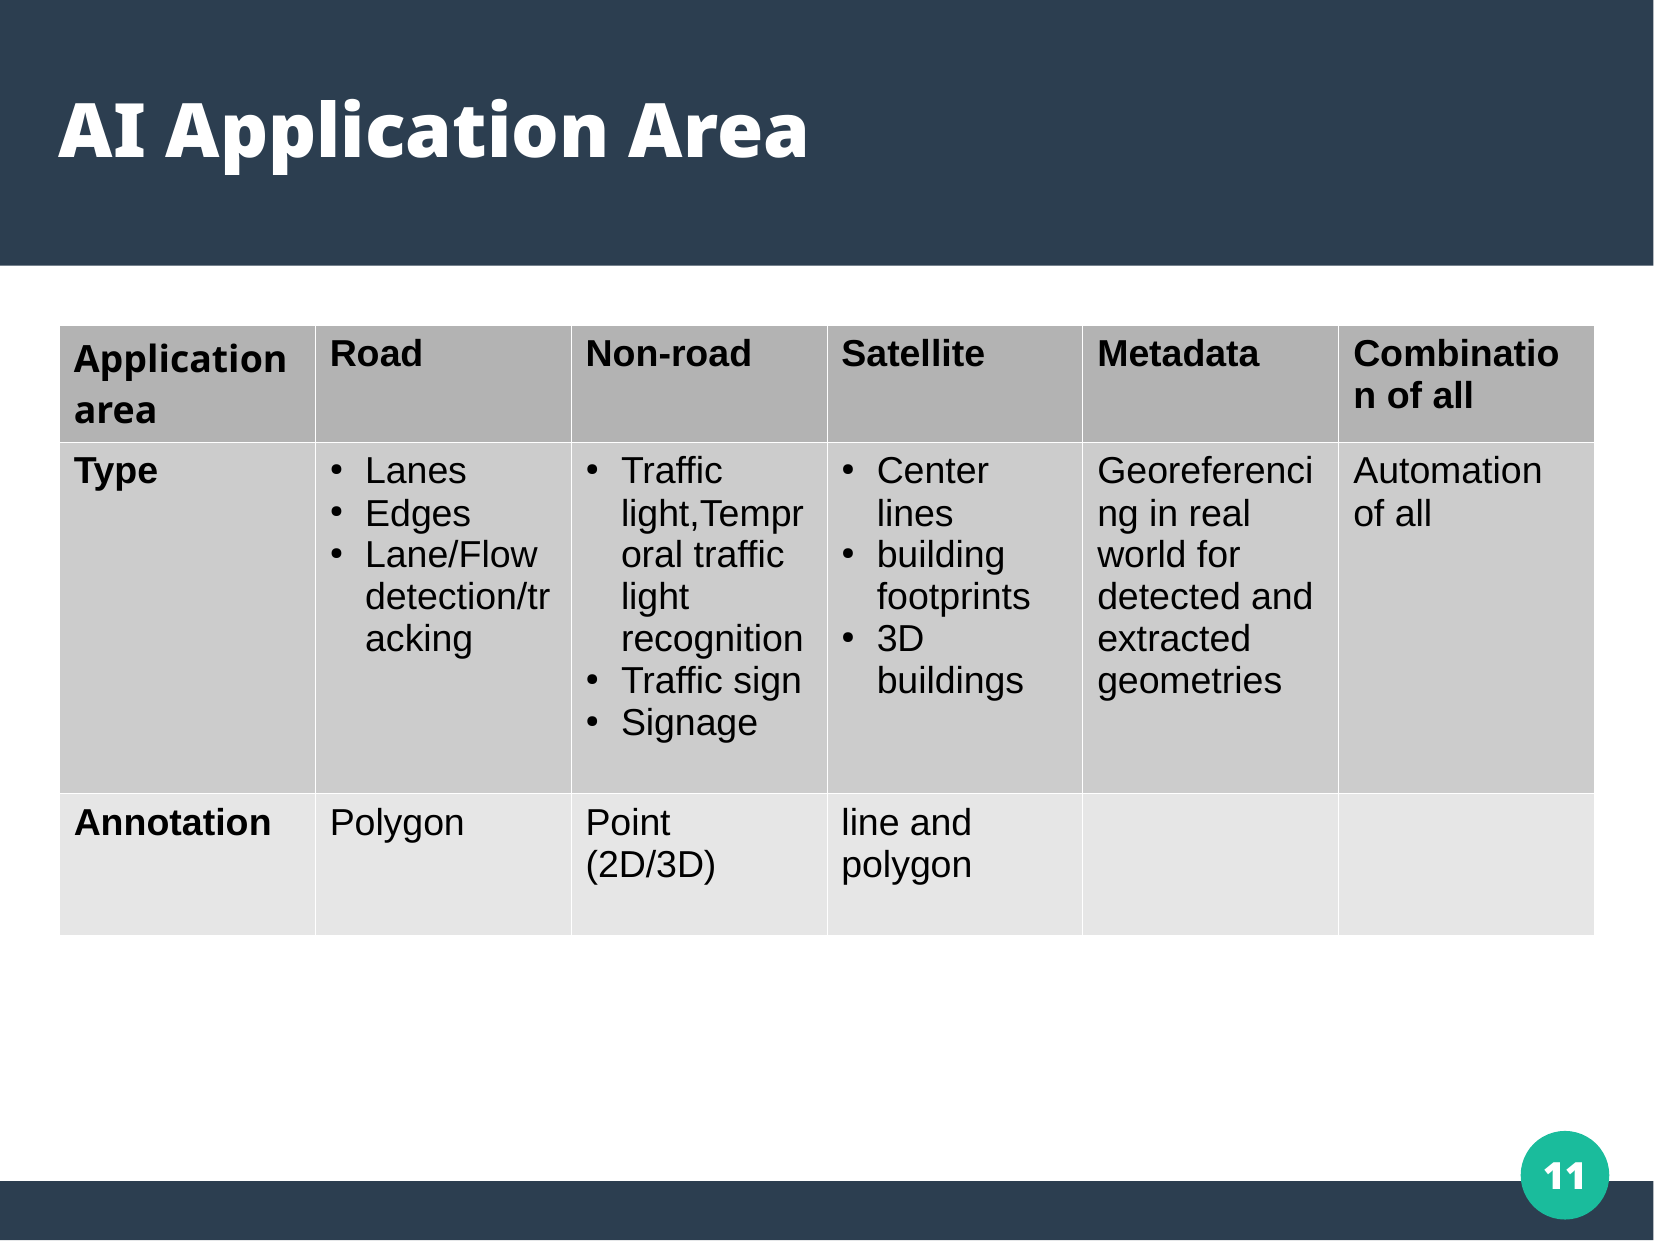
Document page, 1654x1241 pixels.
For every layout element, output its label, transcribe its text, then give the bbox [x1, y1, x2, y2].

table_cell line and polygon [828, 794, 1082, 935]
table_cell Center lines building footprints 3D buildings [828, 443, 1082, 793]
table_cell Automation of all [1339, 443, 1594, 793]
table_header Road [316, 326, 571, 442]
table_cell [1083, 794, 1338, 935]
table_cell Lanes Edges Lane/Flow detection/tracking [316, 443, 571, 793]
title AI Application Area [59, 49, 1595, 207]
table_cell Georeferencing in real world for detected and extracted geometries [1083, 443, 1338, 793]
table_cell Type [60, 443, 315, 793]
table_header Non-road [572, 326, 827, 442]
table_header Metadata [1083, 326, 1338, 442]
table_cell Polygon [316, 794, 571, 935]
table_header Satellite [828, 326, 1082, 442]
table_cell Traffic light,Temproral traffic light recognition Traffic sign Signage [572, 443, 827, 793]
table_cell [1339, 794, 1594, 935]
table_cell Annotation [60, 794, 315, 935]
table_cell Point (2D/3D) [572, 794, 827, 935]
table_header Application area [60, 326, 315, 442]
table_header Combination of all [1339, 326, 1594, 442]
